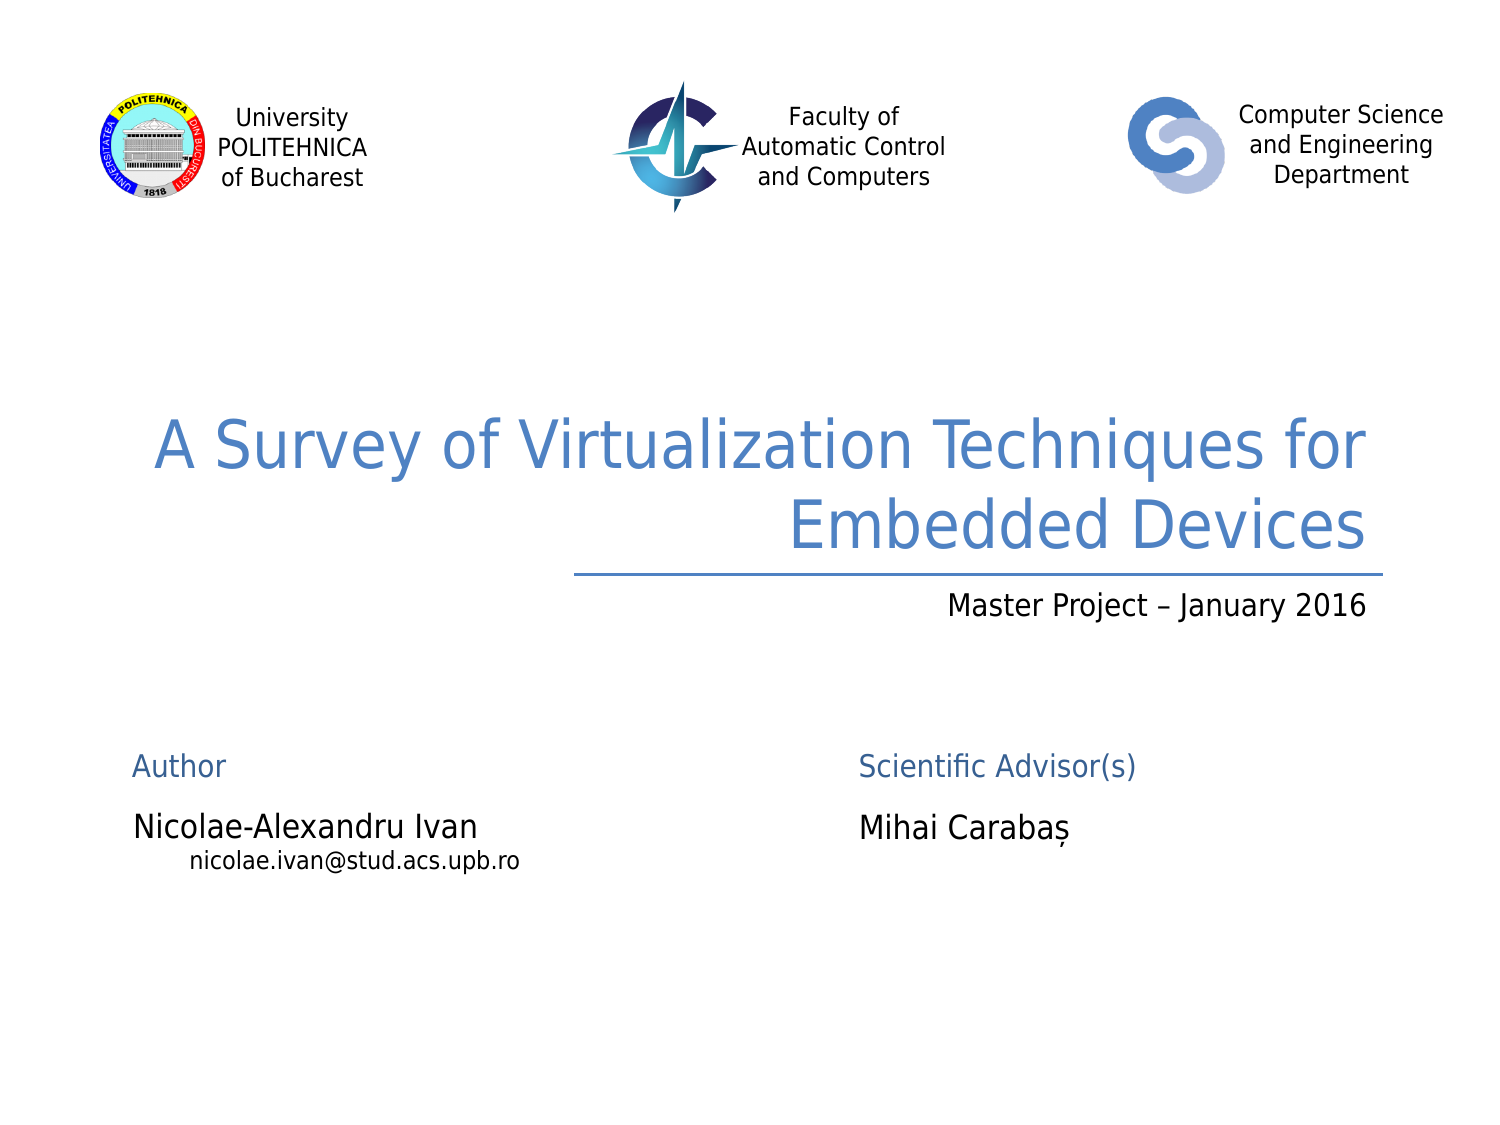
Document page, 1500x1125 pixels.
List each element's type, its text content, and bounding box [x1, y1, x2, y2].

list Master Project – January 2016 [649, 574, 1383, 633]
list Nicolae-Alexandru Ivan nicolae.ivan@stud.acs.upb.ro [118, 797, 693, 983]
picture [99, 92, 205, 198]
title A Survey of Virtualization Techniques for Embedded Devices [107, 328, 1383, 570]
picture [612, 80, 739, 213]
picture [1124, 94, 1230, 197]
list Mihai Carabaș [843, 798, 1418, 860]
